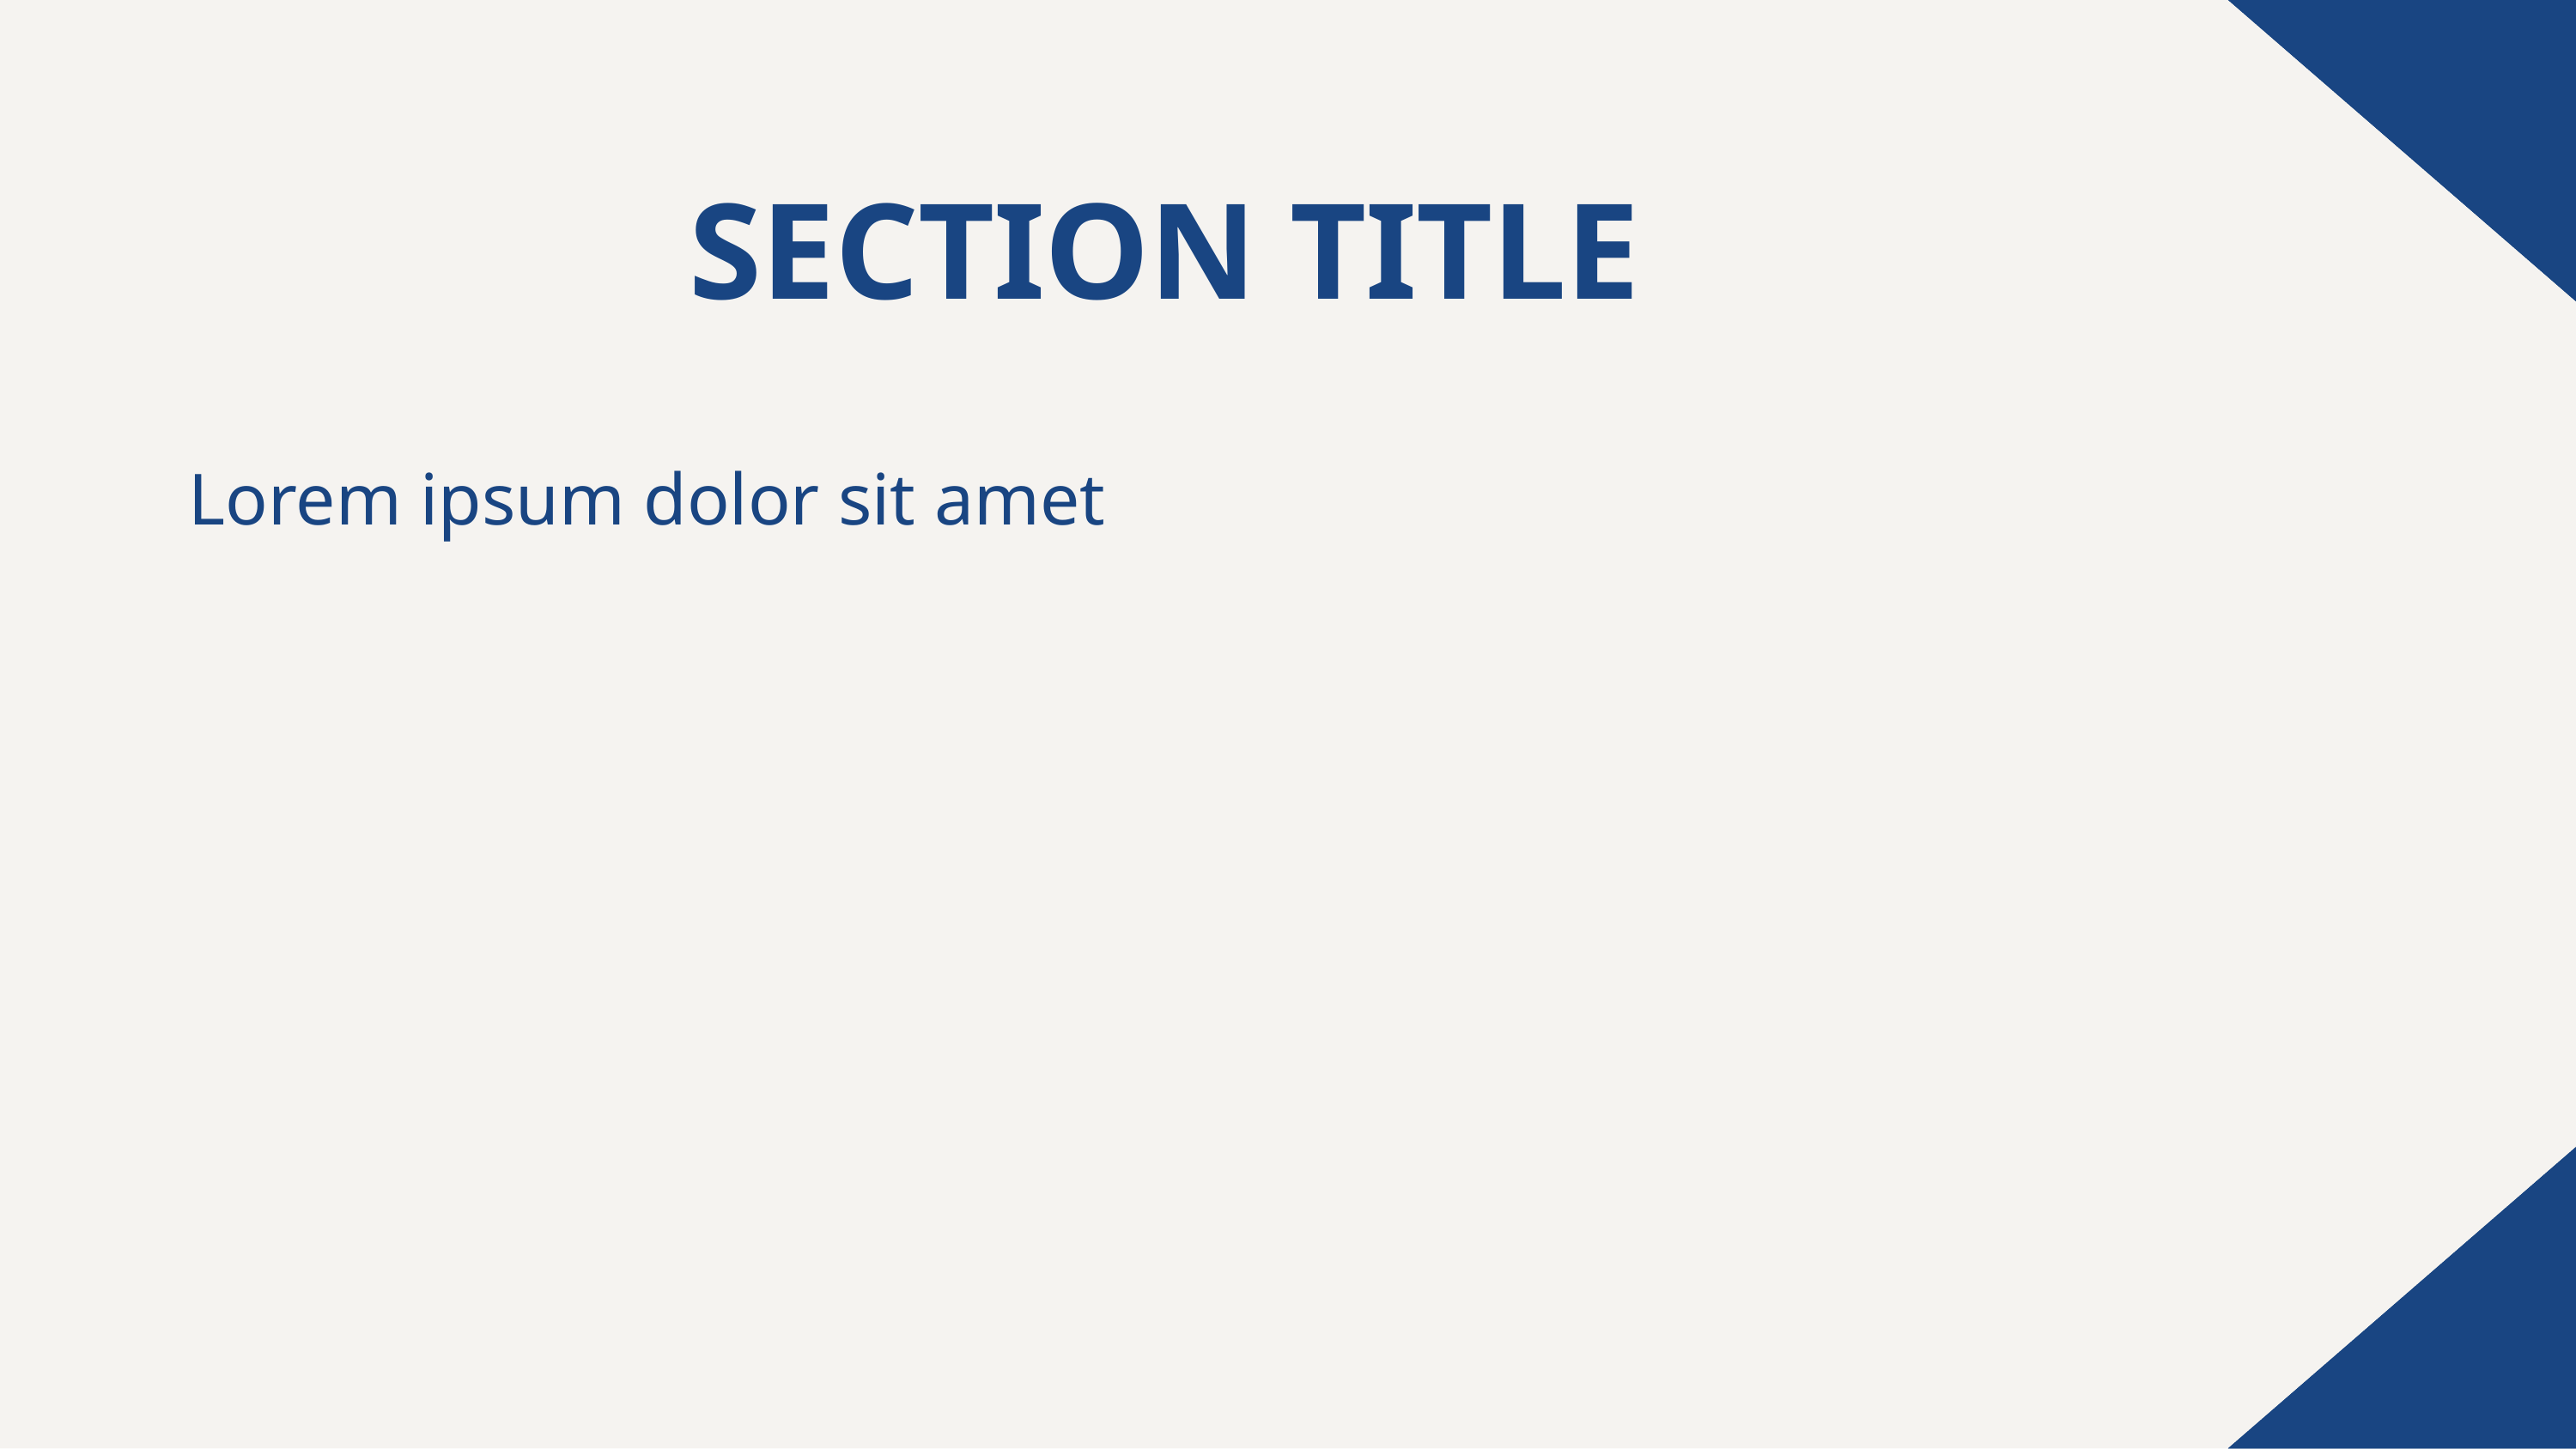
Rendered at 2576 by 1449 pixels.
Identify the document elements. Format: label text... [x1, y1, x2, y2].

text_box Lorem ipsum dolor sit amet [176, 444, 2158, 553]
text_box [2227, 0, 2576, 301]
text_box [2227, 1147, 2576, 1449]
title SECTION TITLE [172, 155, 2158, 319]
